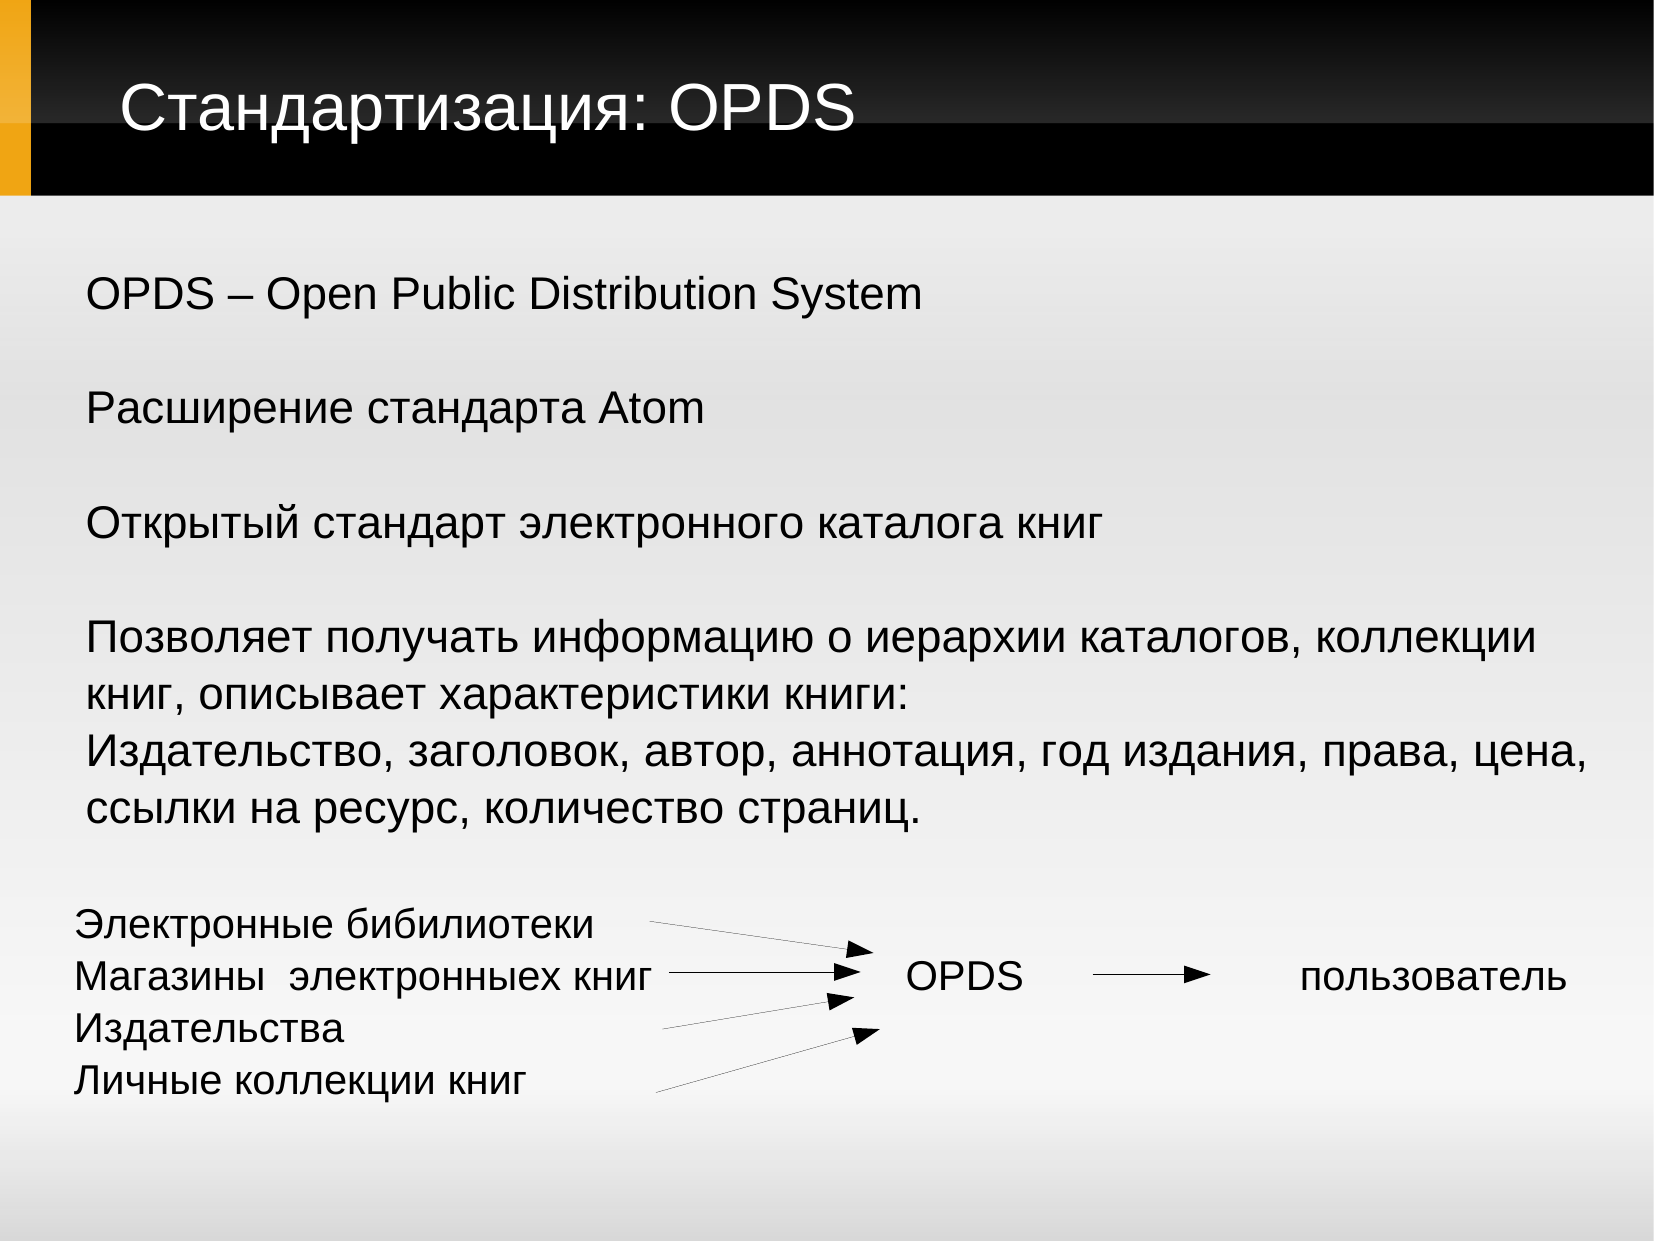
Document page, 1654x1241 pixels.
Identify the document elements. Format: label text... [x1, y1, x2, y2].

picture [0, 0, 1654, 1241]
text_box Электронные бибилиотеки Магазины электронныех книг OPDS пользователь Издательства Личные коллекции книг [59, 887, 1654, 1111]
text_box Стандартизация: OPDS [104, 53, 1624, 172]
text_box OPDS – Open Public Distribution System Расширение стандарта Atom Открытый стандарт электронного каталога книг Позволяет получать информацию о иерархии каталогов, коллекции книг, описывает характеристики книги: Издательство, заголовок, автор, аннотация, год издания, права, цена, ссылки на ресурс, количество страниц. [70, 254, 1625, 615]
